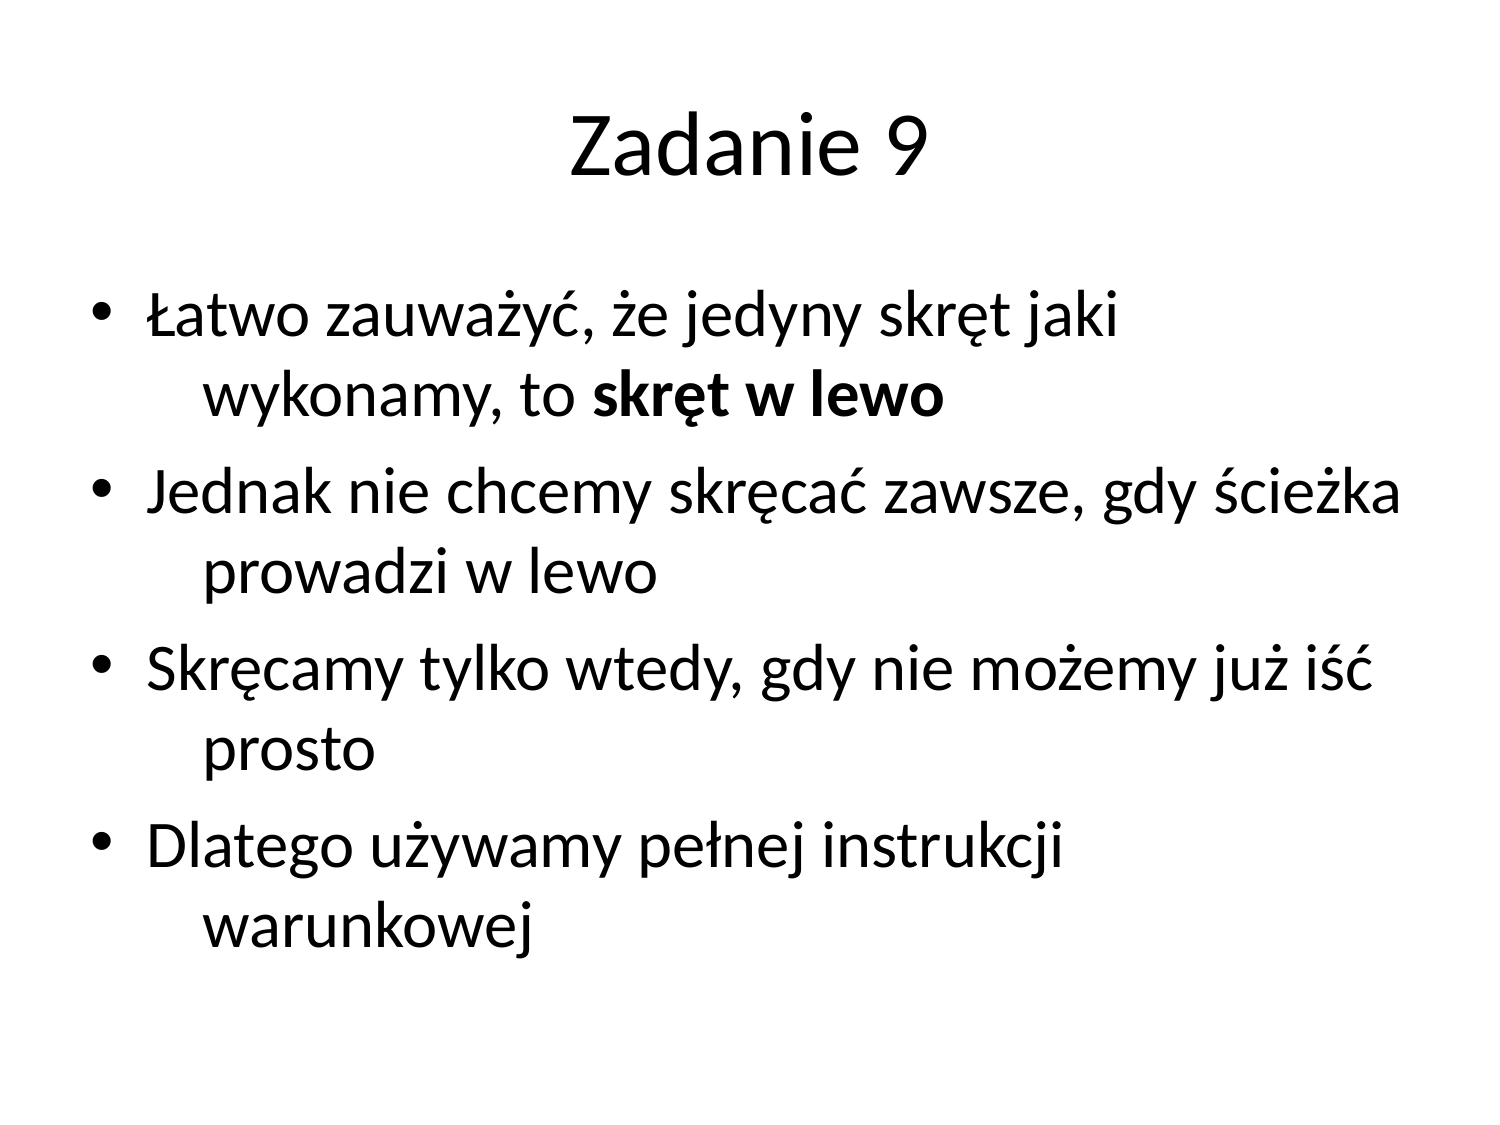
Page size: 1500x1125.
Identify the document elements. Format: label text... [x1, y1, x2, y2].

list Łatwo zauważyć, że jedyny skręt jaki wykonamy, to skręt w lewo Jednak nie chcemy skręcać zawsze, gdy ścieżka prowadzi w lewo Skręcamy tylko wtedy, gdy nie możemy już iść prosto Dlatego używamy pełnej instrukcji warunkowej [75, 262, 1426, 1005]
title Zadanie 9 [75, 45, 1426, 233]
